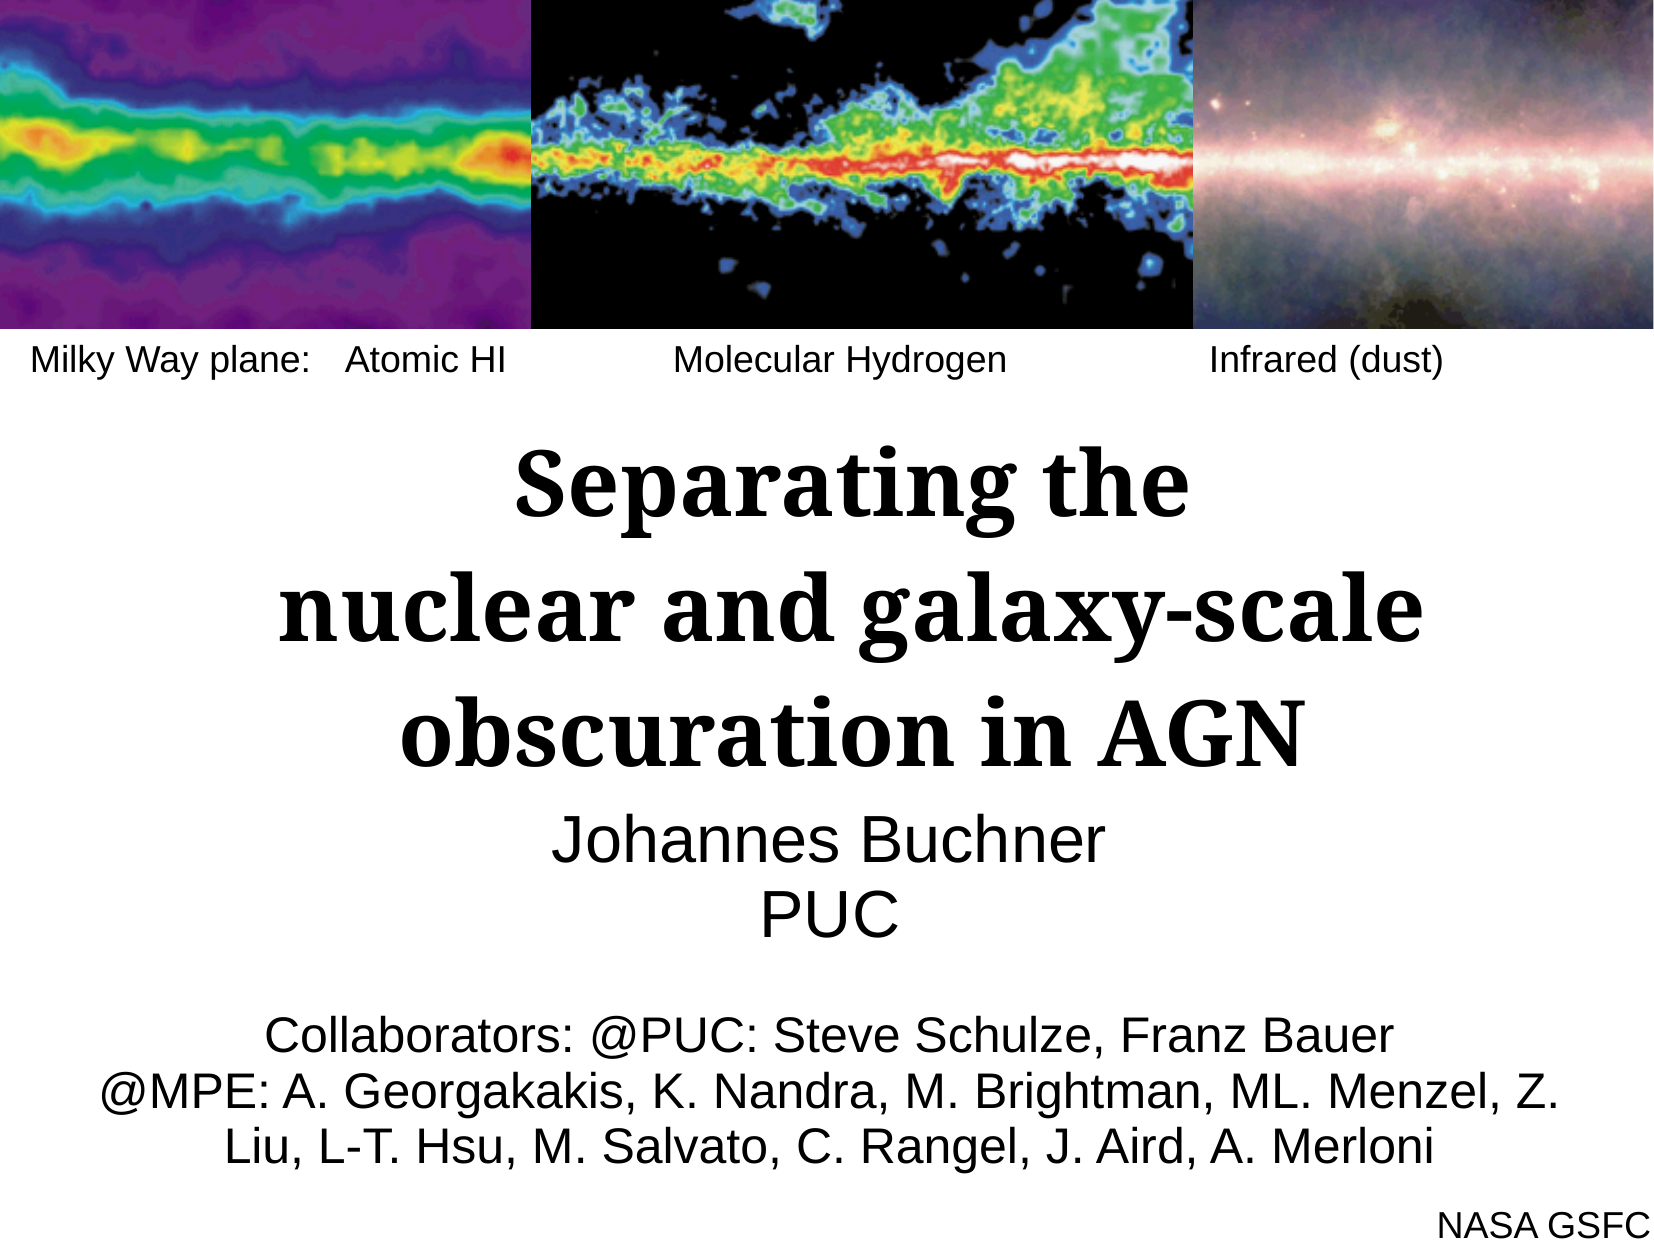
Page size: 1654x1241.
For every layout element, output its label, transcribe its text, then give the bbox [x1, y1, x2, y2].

text_box Infrared (dust) [1194, 331, 1654, 515]
title Separating the nuclear and galaxy-scale obscuration in AGN [71, 411, 1636, 802]
text_box Atomic HI [361, 331, 571, 389]
picture [0, 0, 1654, 329]
text_box Milky Way plane: [15, 331, 361, 431]
text_box Johannes Buchner PUC Collaborators: @PUC: Steve Schulze, Franz Bauer @MPE: A. Georgakakis, K. Nandra, M. Brightman, ML. Menzel, Z. Liu, L-T. Hsu, M. Salvato, C. Rangel, J. Aird, A. Merloni [77, 645, 1582, 1238]
text_box NASA GSFC [1421, 1196, 1654, 1241]
text_box Molecular Hydrogen [658, 331, 1154, 515]
